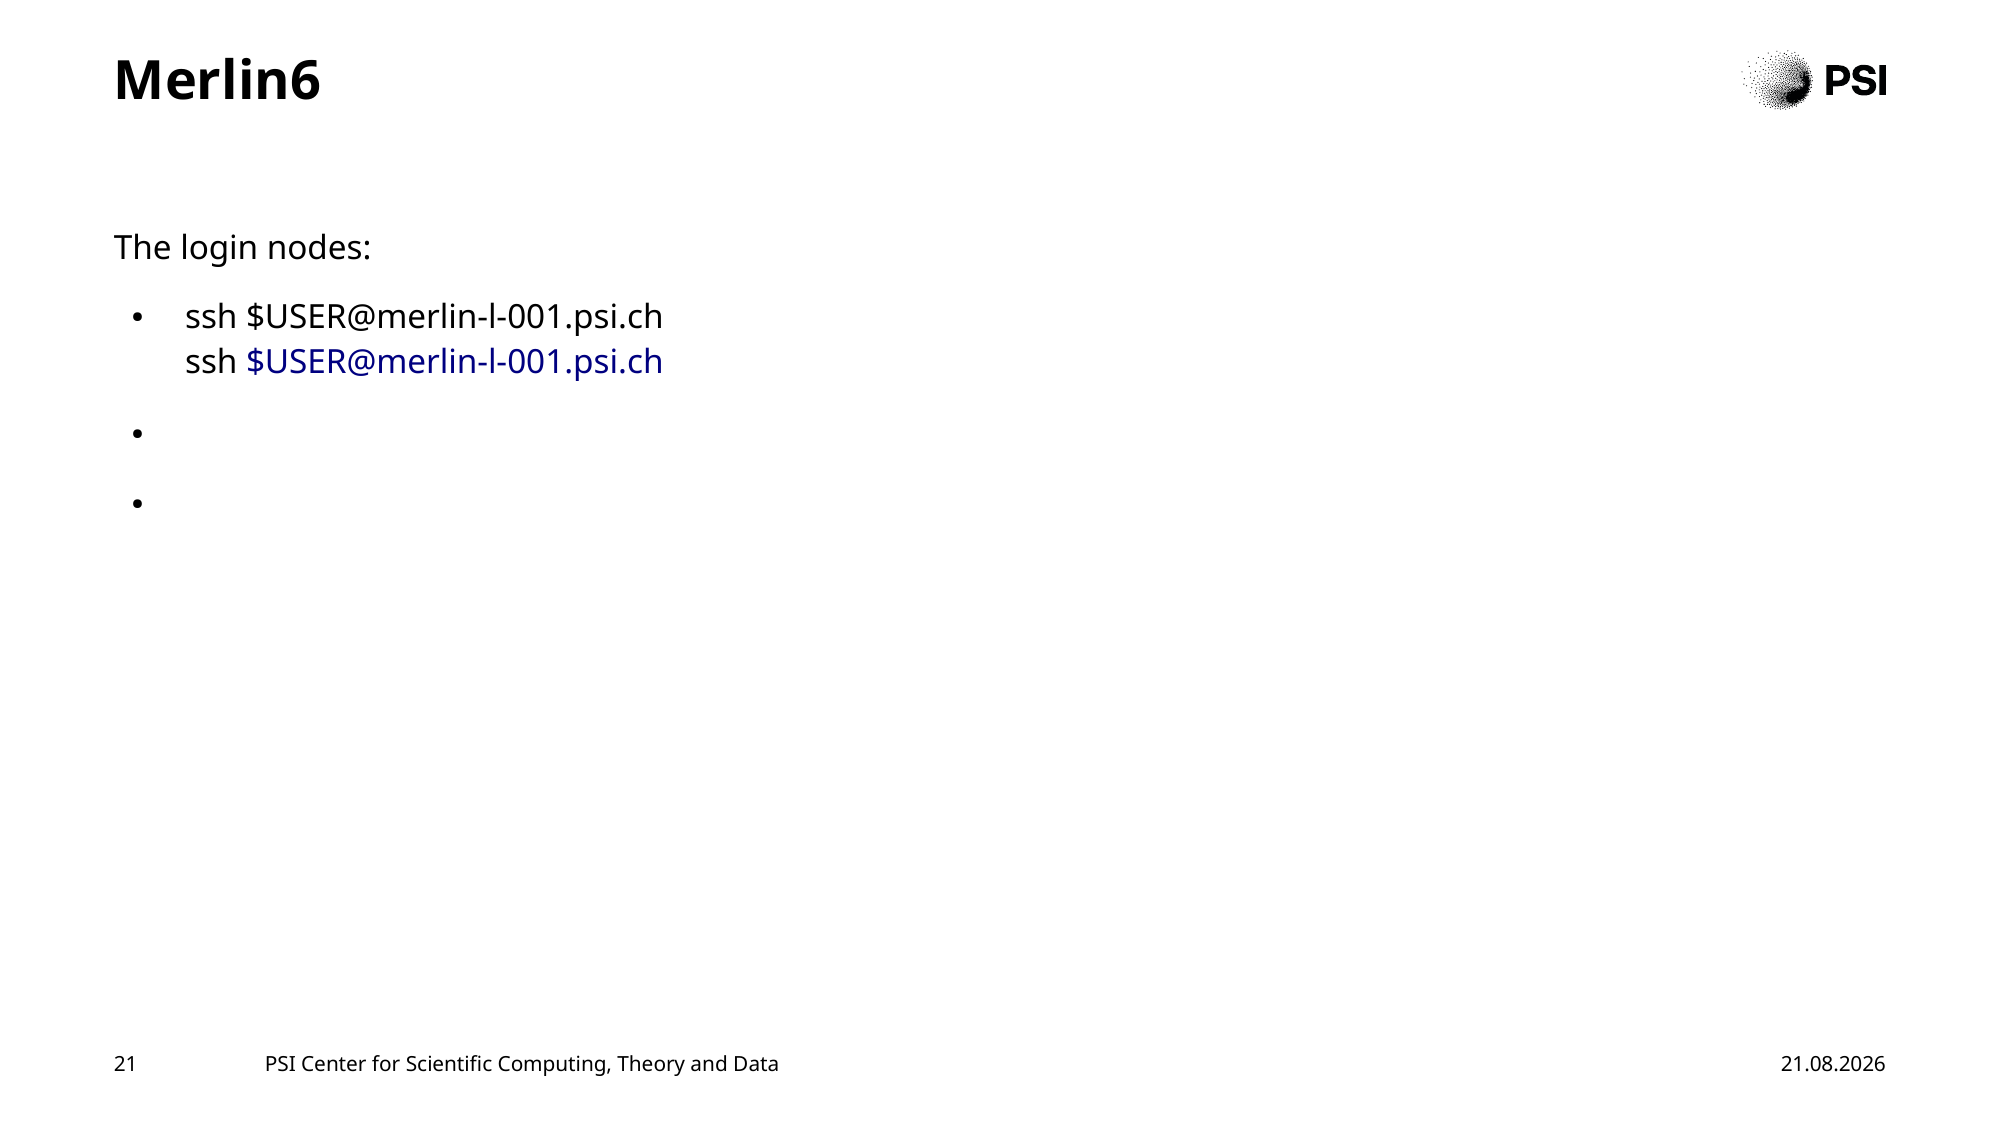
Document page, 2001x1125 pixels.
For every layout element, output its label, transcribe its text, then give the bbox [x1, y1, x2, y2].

title Merlin6 [114, 45, 1585, 179]
list The login nodes: ssh $USER@merlin-l-001.psi.ch ssh $USER@merlin-l-001.psi.ch [114, 225, 1876, 988]
